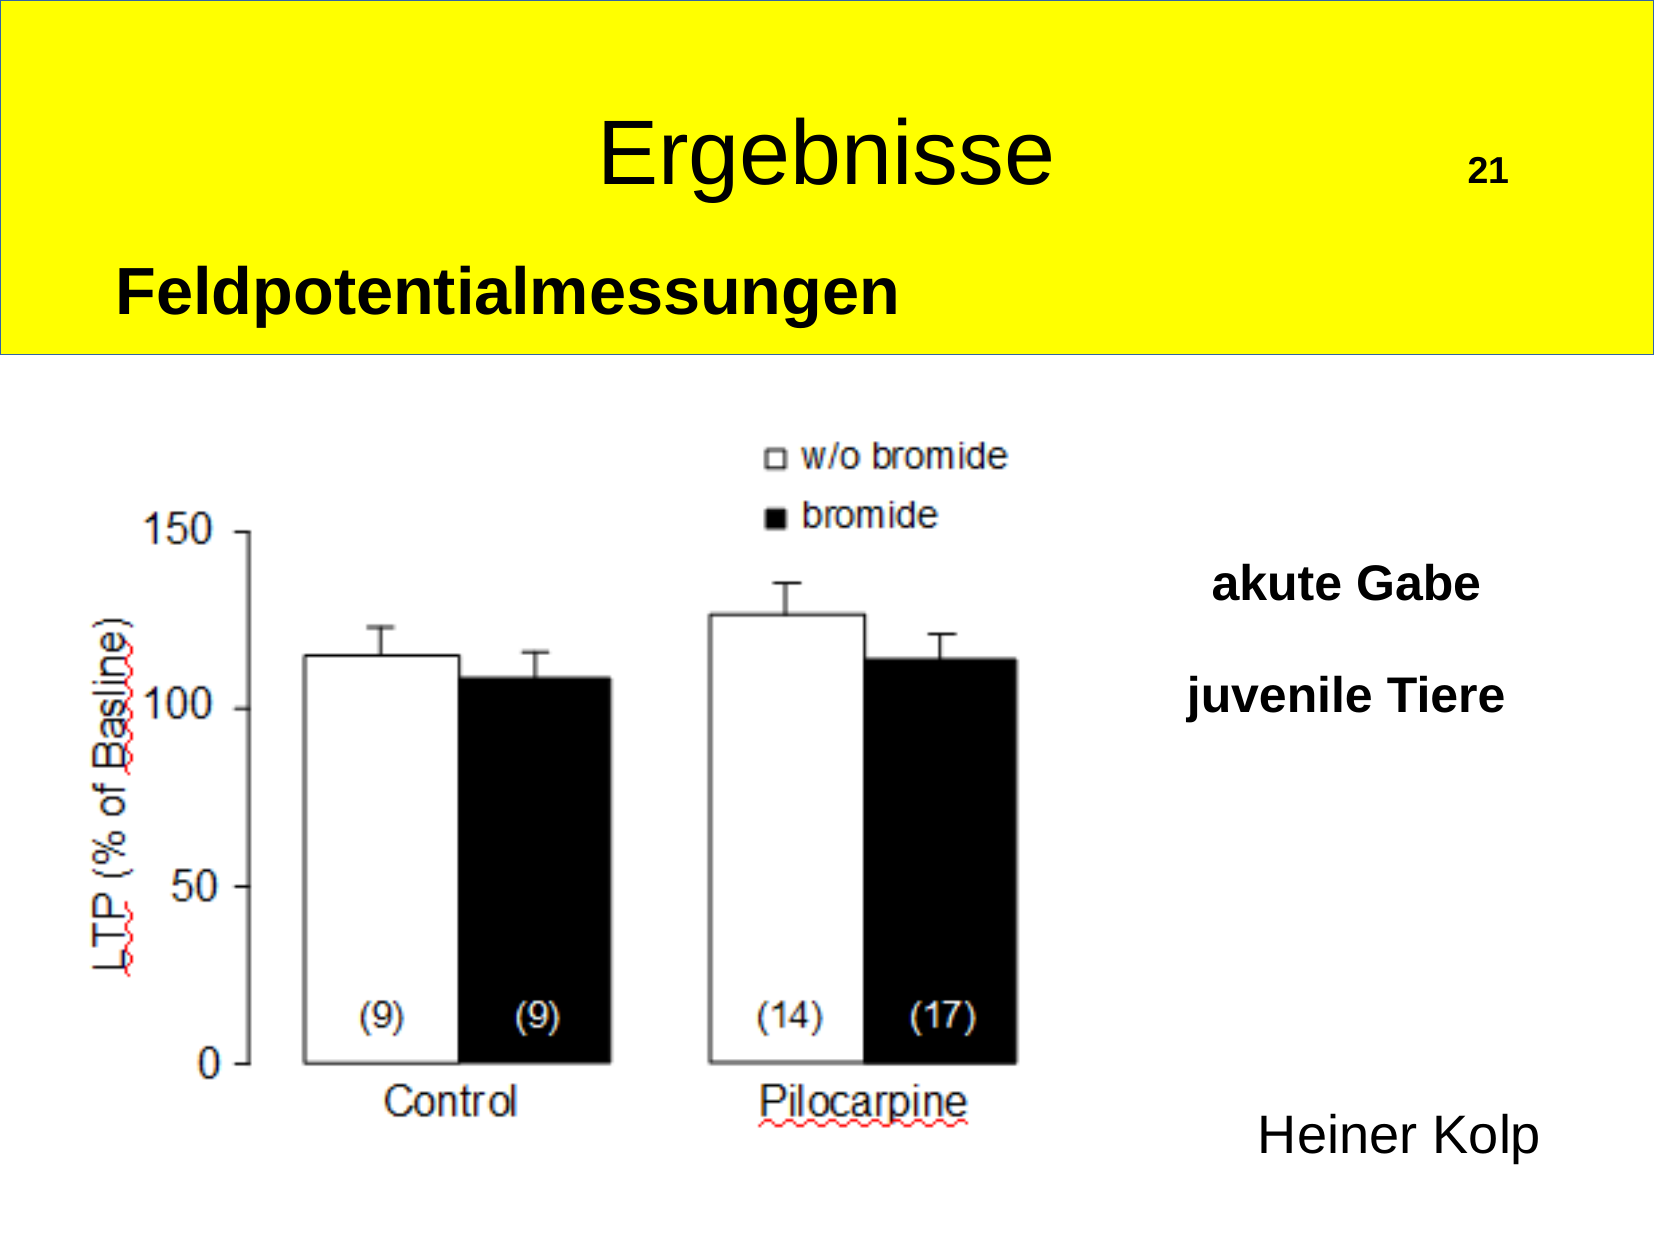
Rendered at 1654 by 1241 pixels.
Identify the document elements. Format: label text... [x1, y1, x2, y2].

picture [88, 389, 1052, 1144]
list Heiner Kolp [1257, 1104, 1601, 1193]
text_box Feldpotentialmessungen [82, 247, 1134, 337]
title Ergebnisse [82, 49, 1571, 257]
text_box [0, 0, 1654, 355]
text_box akute Gabe juvenile Tiere [1122, 548, 1571, 734]
text_box <Foliennummer> [1452, 141, 1607, 199]
